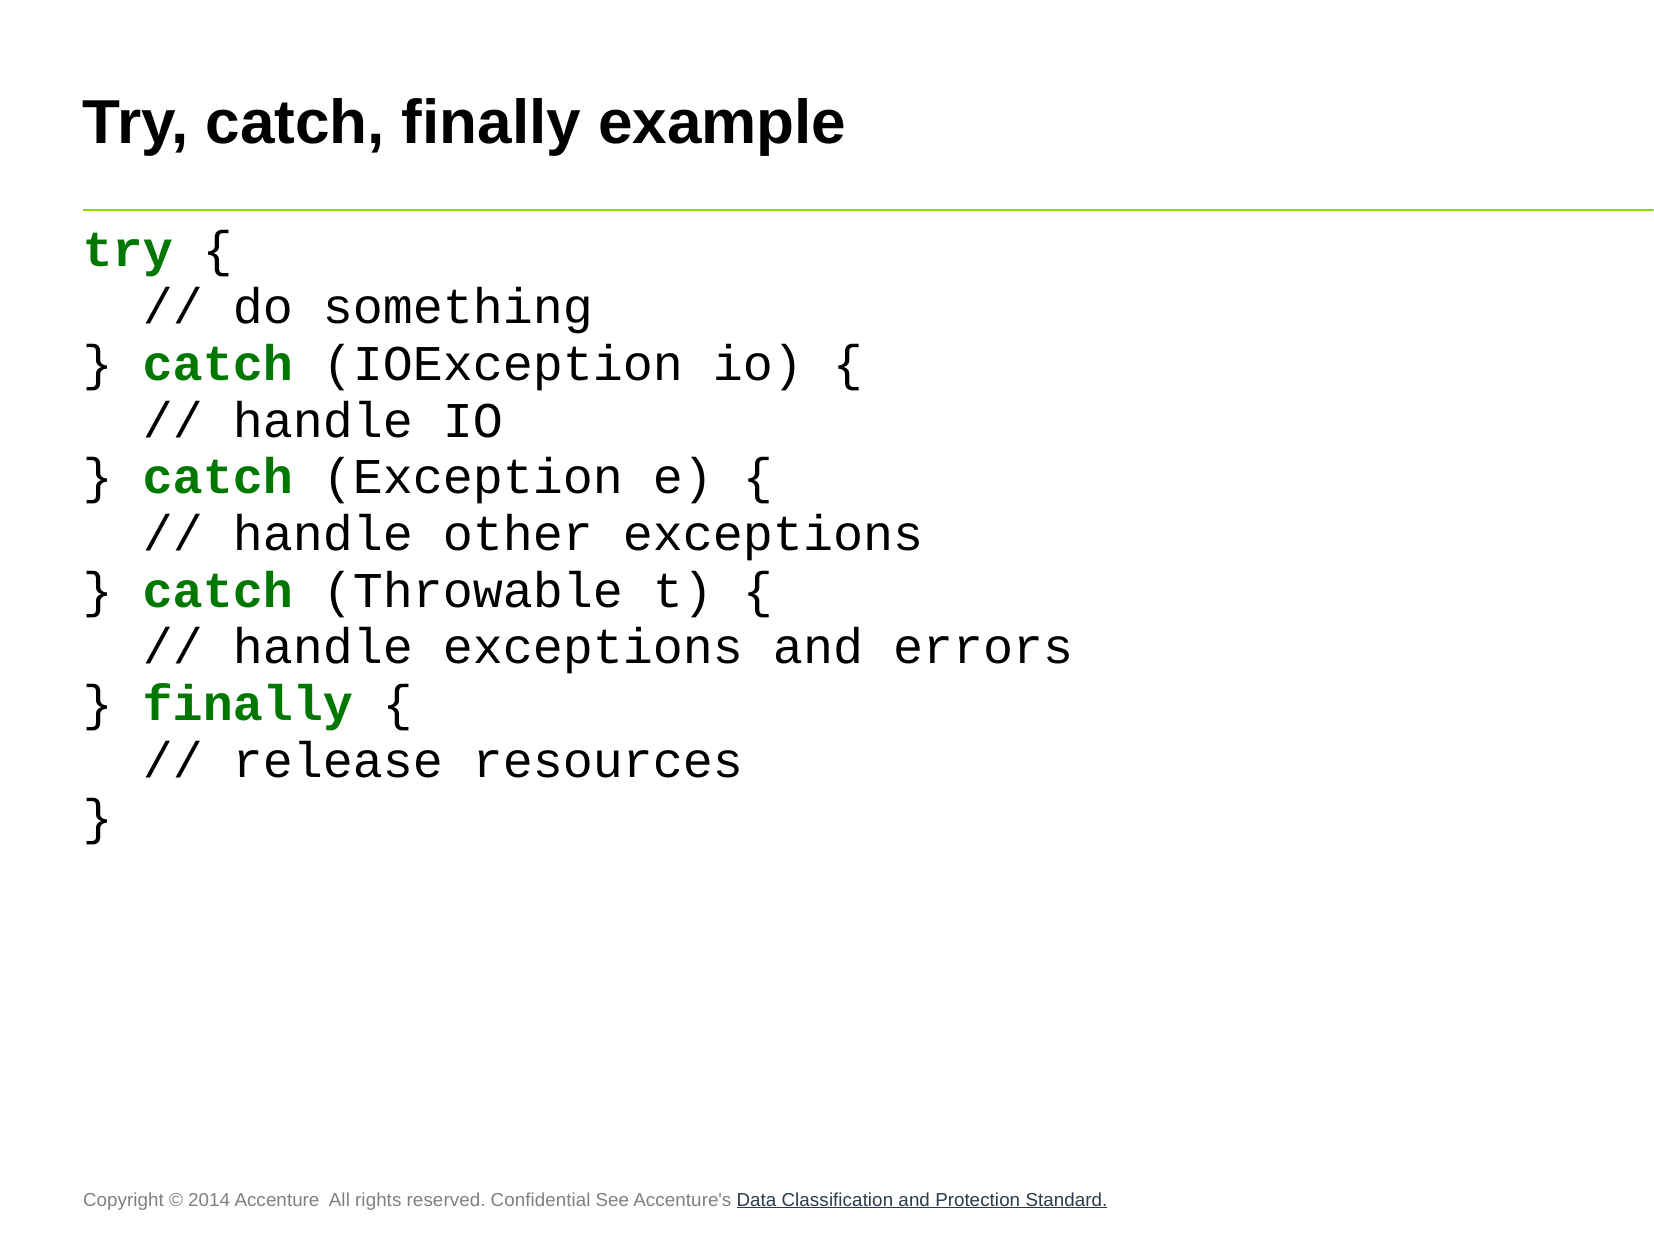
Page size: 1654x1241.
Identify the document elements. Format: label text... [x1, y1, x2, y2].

list try { // do something } catch (IOException io) { // handle IO } catch (Exception e) { // handle other exceptions } catch (Throwable t) { // handle exceptions and errors } finally { // release resources } [82, 225, 1538, 1186]
title Try, catch, finally example [82, 65, 1571, 179]
